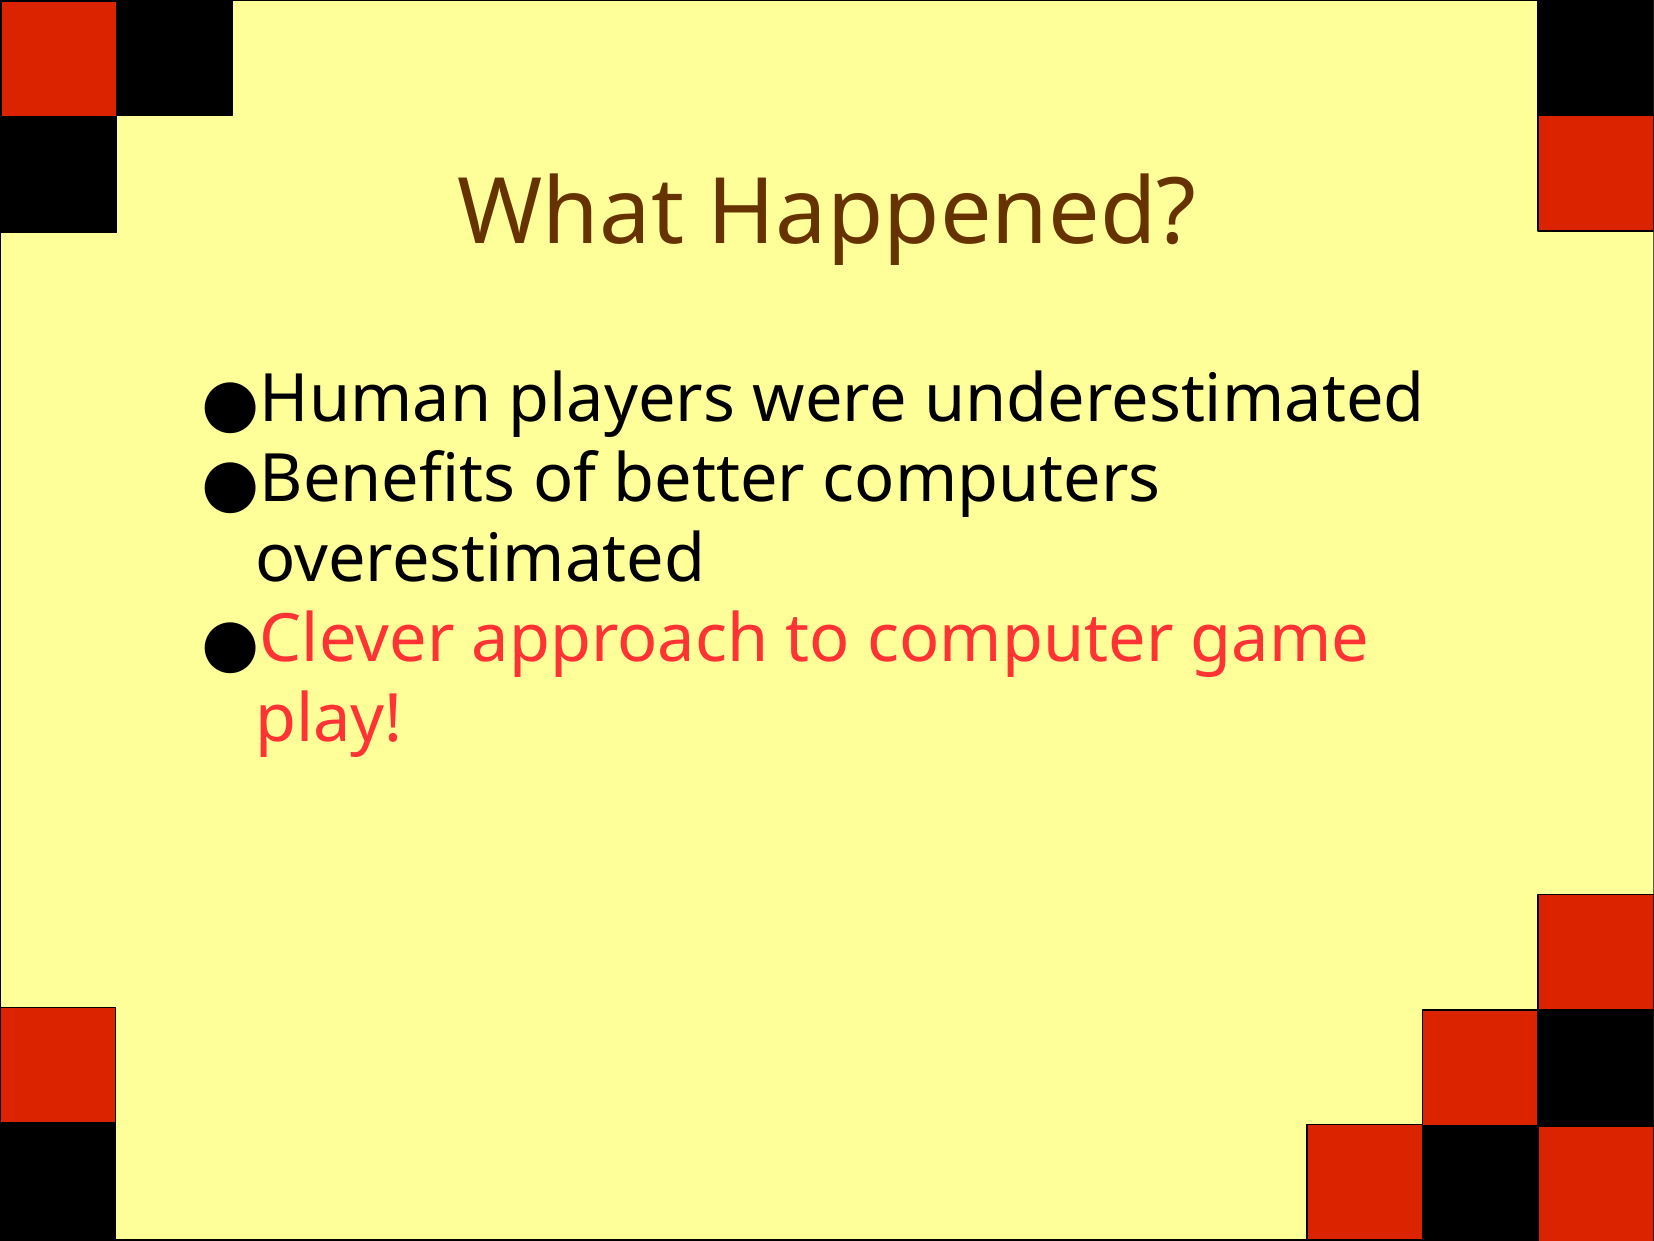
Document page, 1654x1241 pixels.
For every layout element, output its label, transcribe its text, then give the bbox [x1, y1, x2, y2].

text_box What Happened? [121, 102, 1534, 310]
text_box Human players were underestimated Benefits of better computers overestimated Clever approach to computer game play! [184, 355, 1482, 1137]
